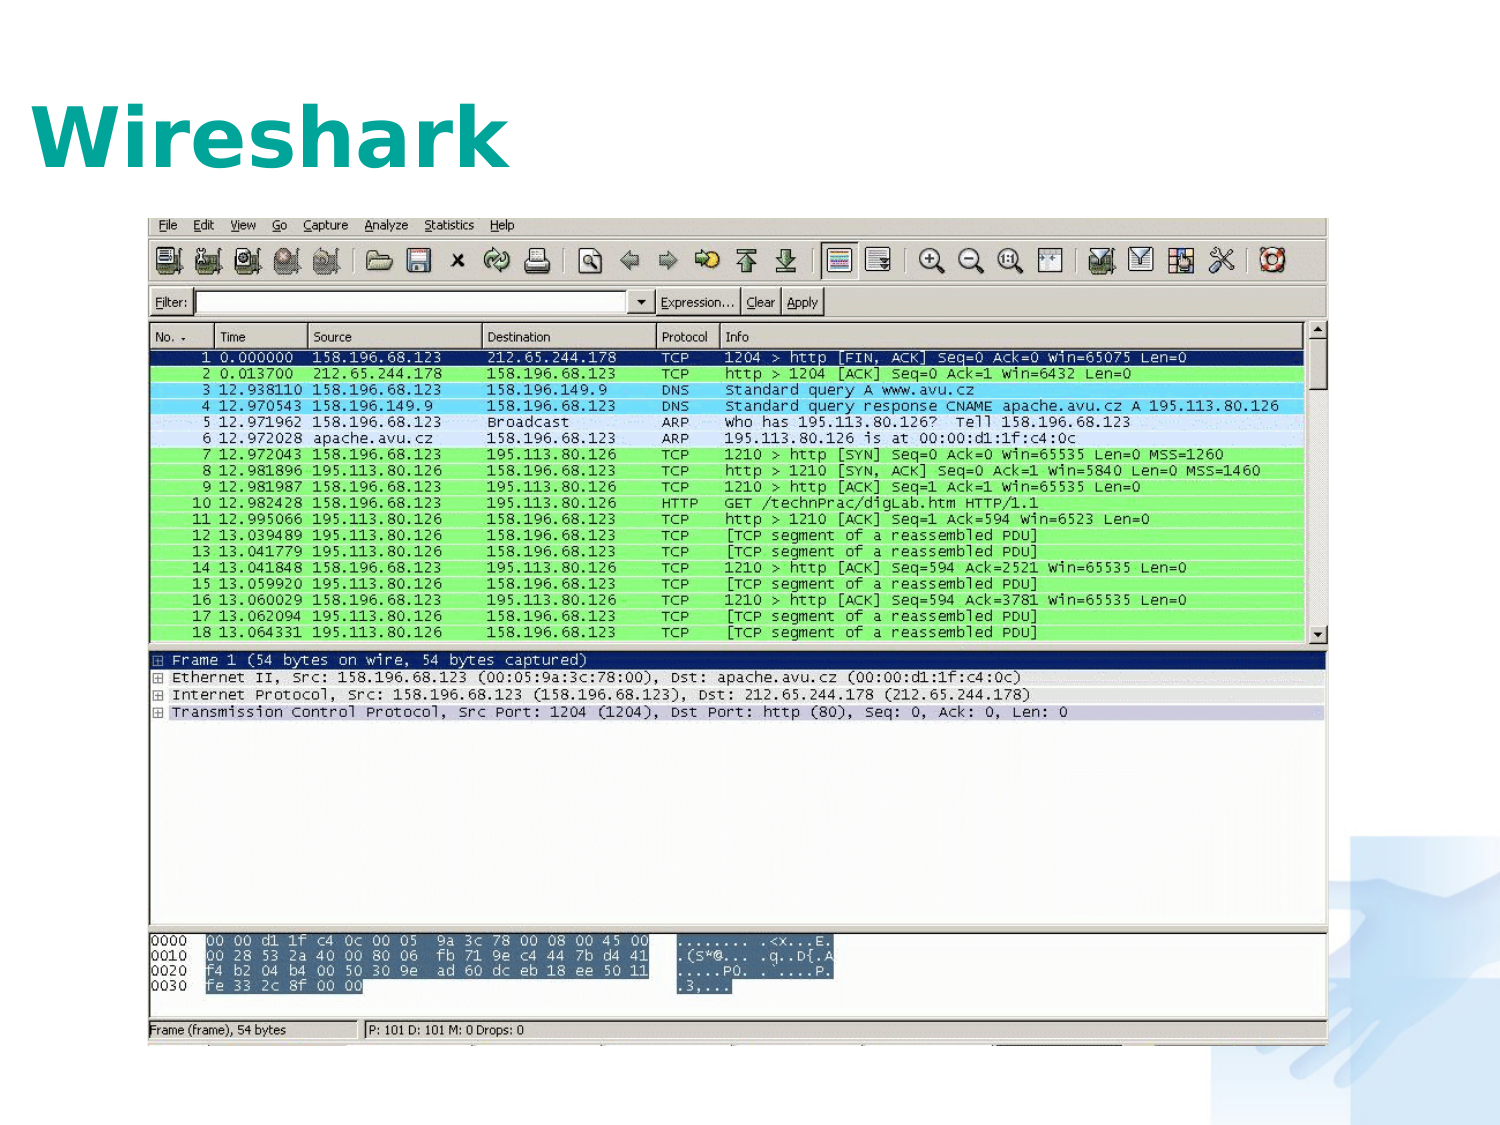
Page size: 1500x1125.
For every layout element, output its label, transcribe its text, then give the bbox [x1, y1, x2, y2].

title Wireshark [29, 21, 1477, 257]
picture [0, 0, 1500, 1125]
